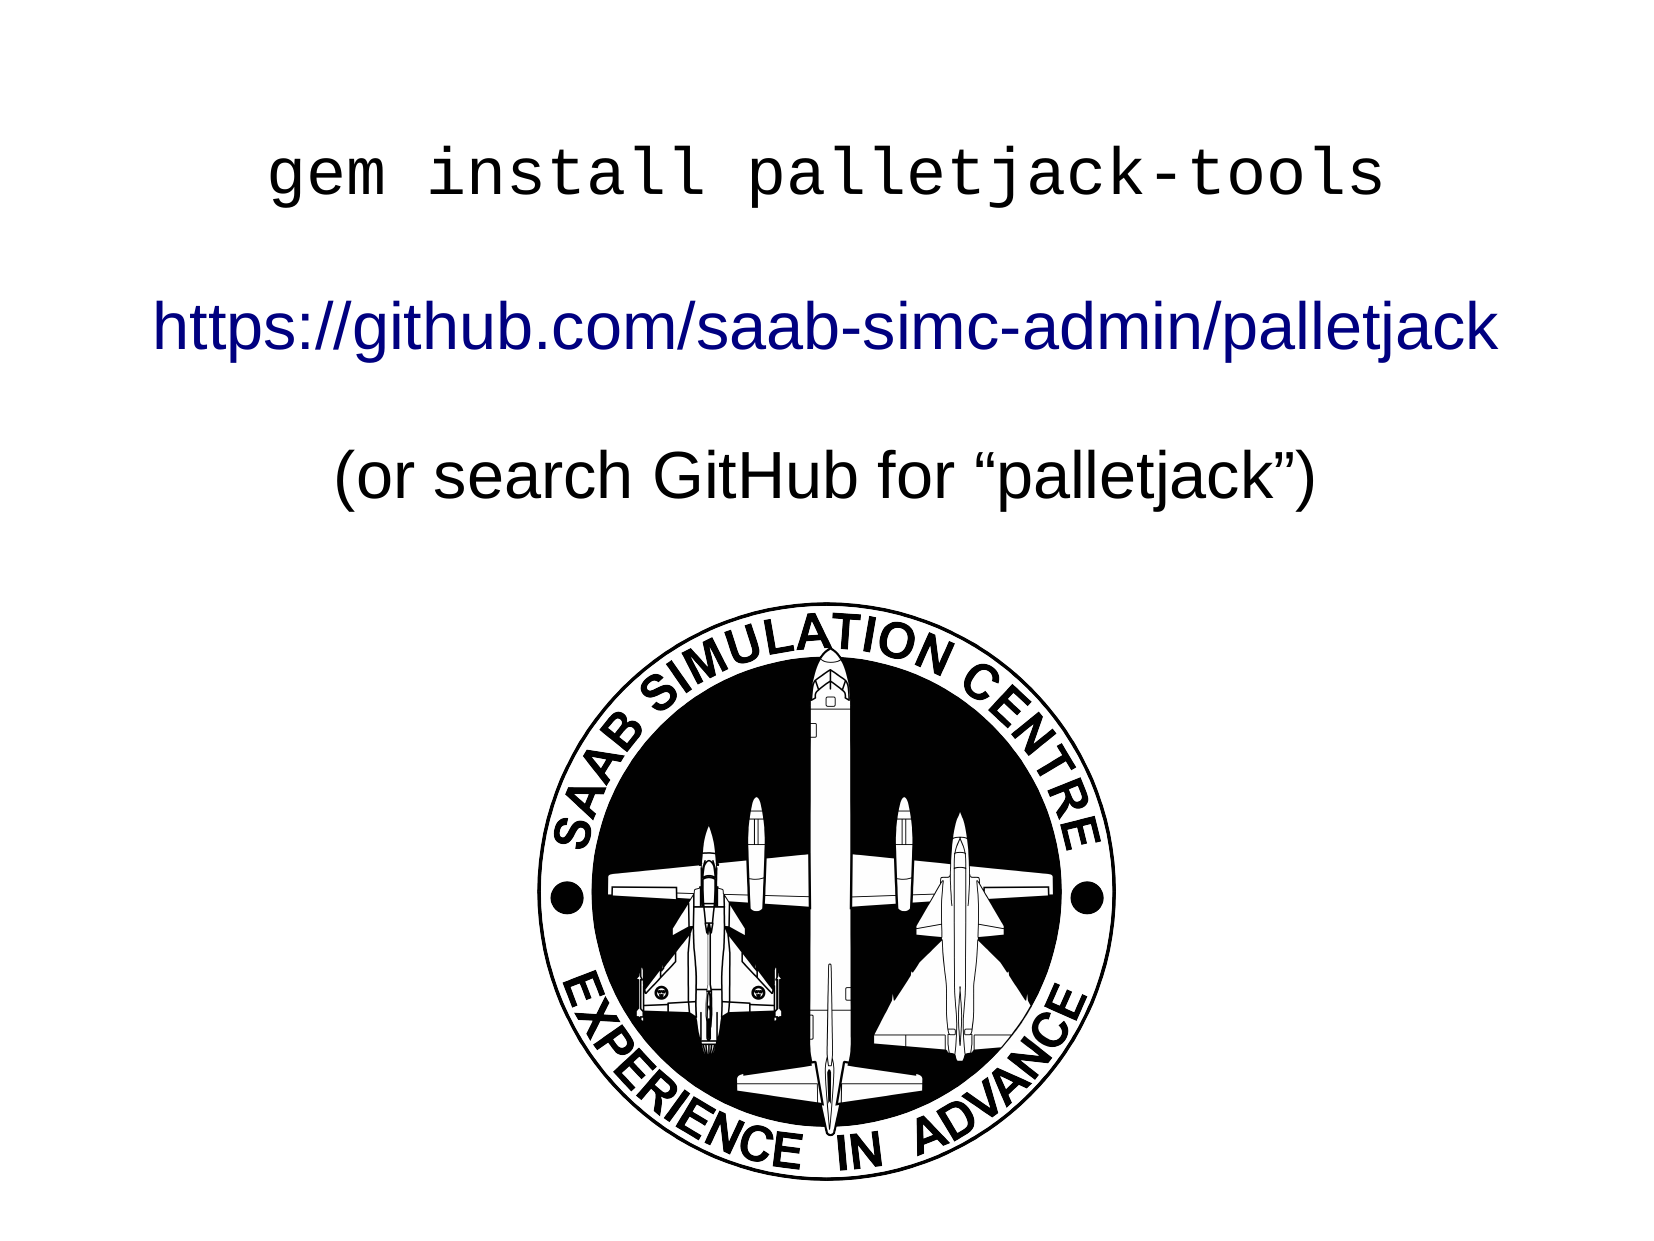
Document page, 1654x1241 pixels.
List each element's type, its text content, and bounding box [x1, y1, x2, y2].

subtitle gem install palletjack-tools https://github.com/saab-simc-admin/palletjack (or search GitHub for “palletjack”) [82, 49, 1571, 603]
picture [537, 602, 1117, 1182]
